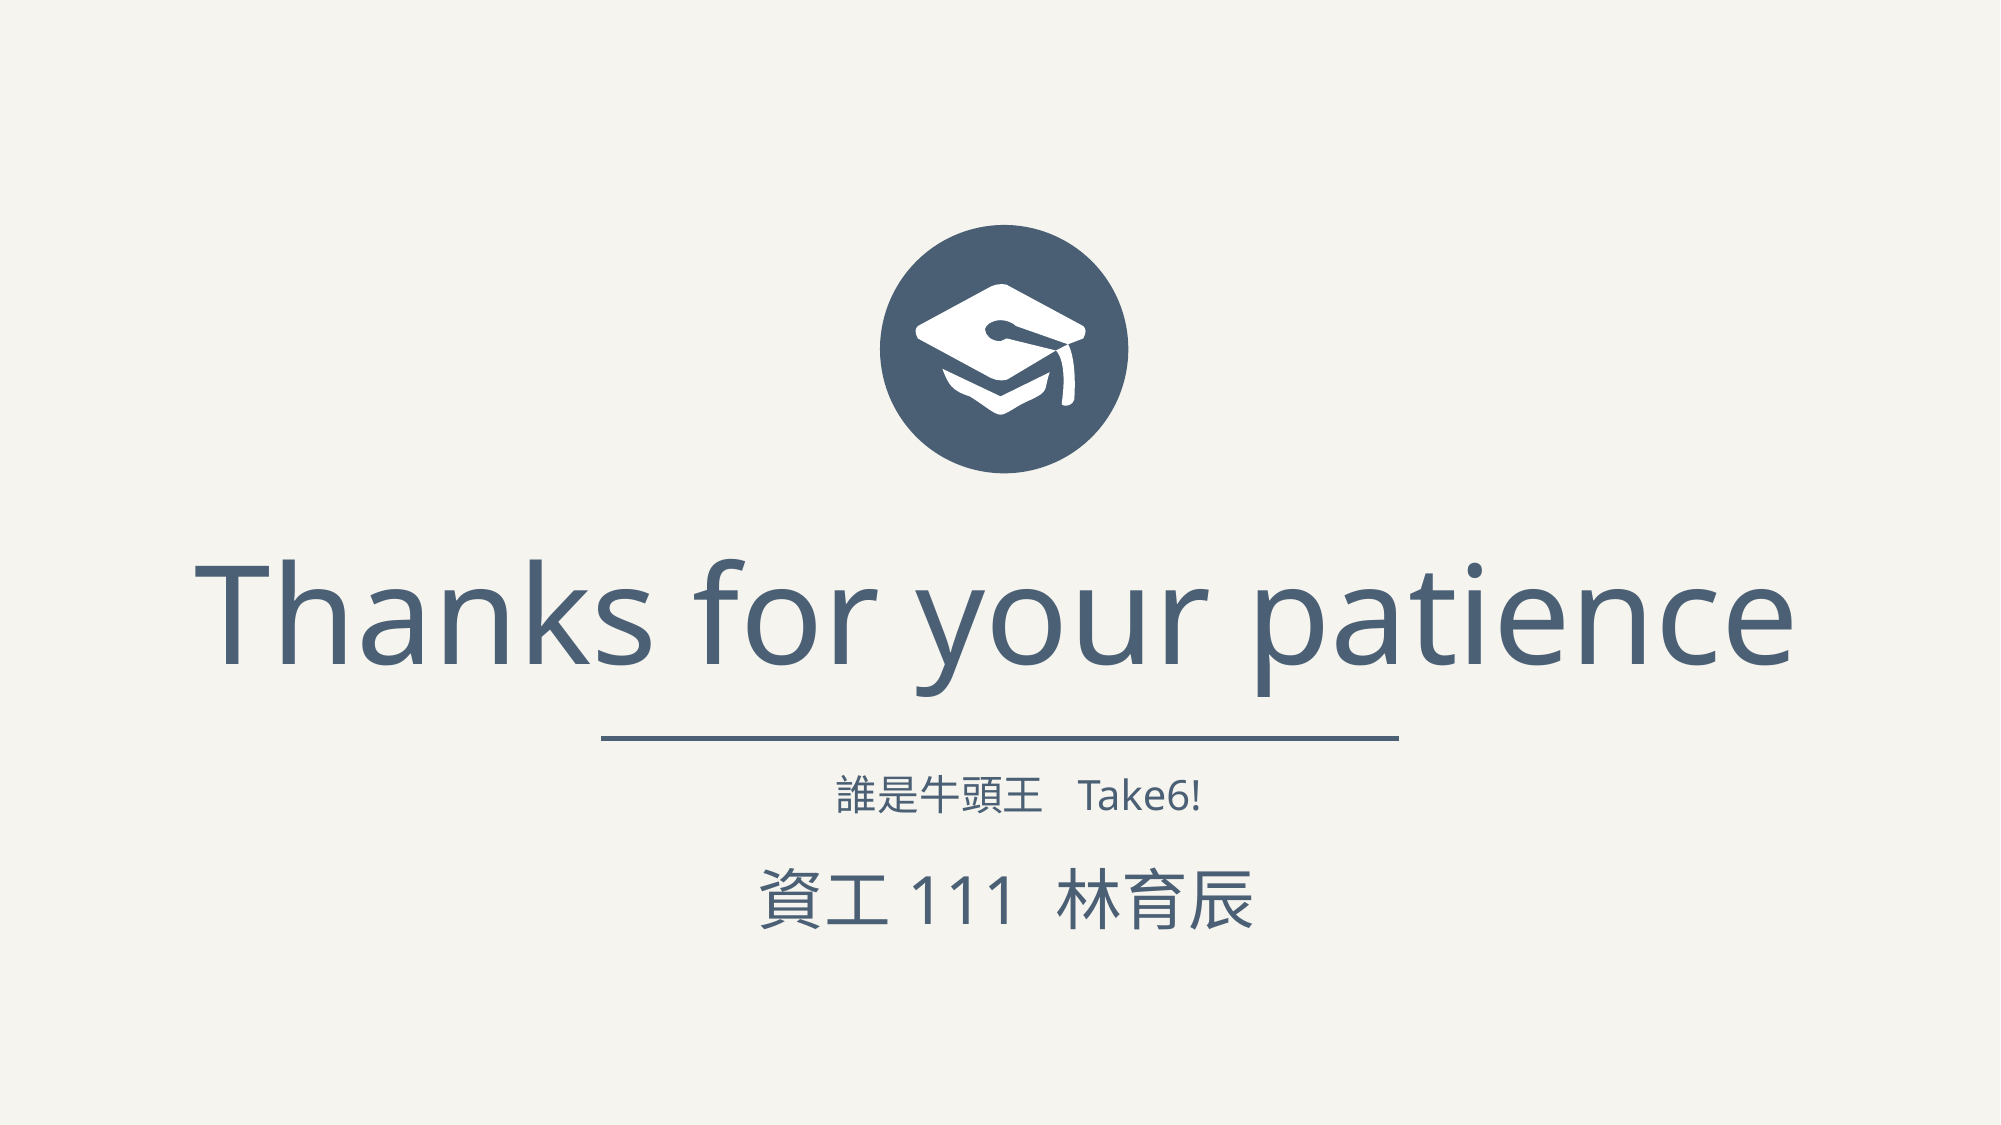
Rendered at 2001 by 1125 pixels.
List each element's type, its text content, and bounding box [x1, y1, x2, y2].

text_box [879, 224, 1129, 474]
text_box 資工111 林育辰 [742, 850, 1304, 946]
text_box 誰是牛頭王 Take6! [808, 754, 1217, 886]
text_box Thanks for your patience [179, 519, 1816, 700]
